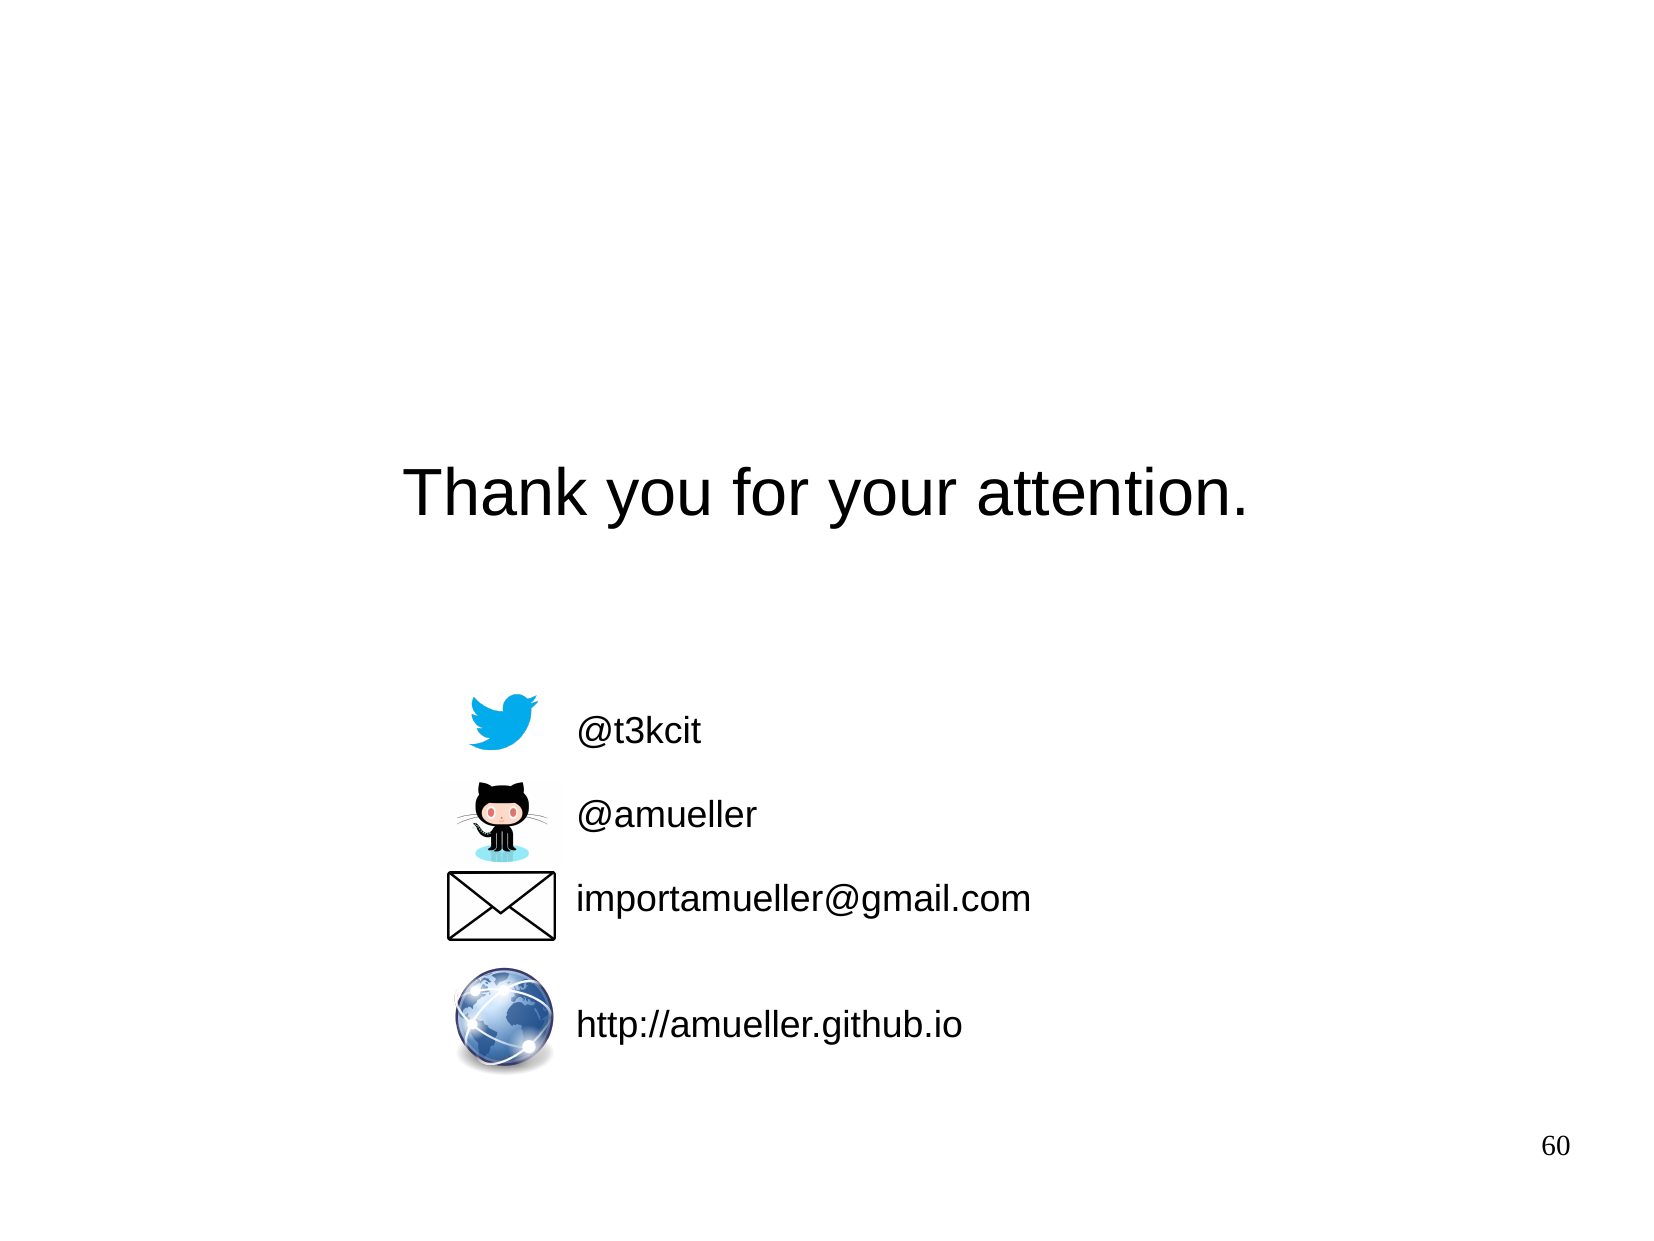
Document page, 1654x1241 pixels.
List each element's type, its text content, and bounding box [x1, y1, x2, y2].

picture [441, 664, 562, 866]
subtitle Thank you for your attention. [82, 49, 1571, 1010]
picture [444, 959, 562, 1077]
picture [447, 871, 556, 941]
text_box @t3kcit @amueller importamueller@gmail.com http://amueller.github.io [561, 660, 1261, 1053]
